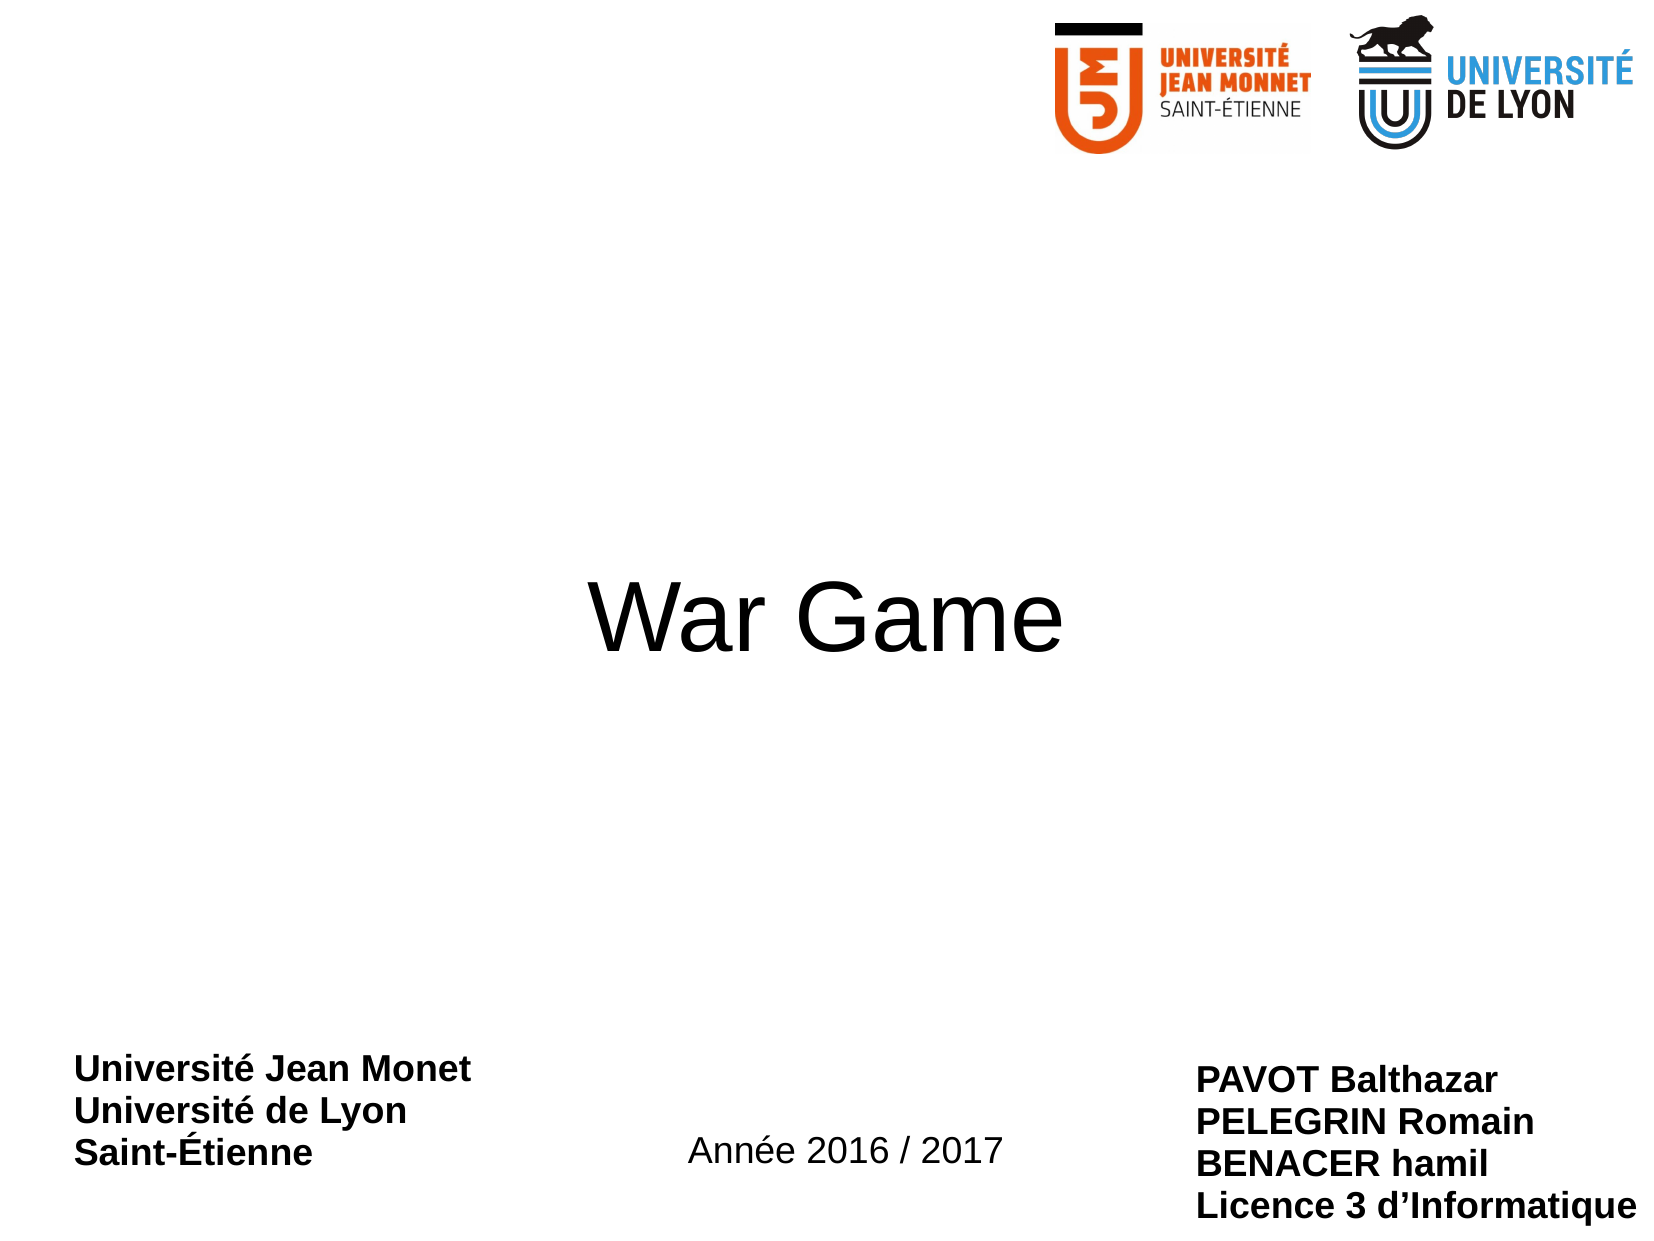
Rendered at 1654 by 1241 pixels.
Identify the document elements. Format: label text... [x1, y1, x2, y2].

text_box Année 2016 / 2017 [673, 1121, 1019, 1179]
picture [1055, 23, 1311, 154]
text_box PAVOT Balthazar PELEGRIN Romain BENACER hamil Licence 3 d’Informatique [1181, 1051, 1654, 1234]
picture [1346, 11, 1635, 154]
text_box War Game [82, 224, 1571, 1010]
text_box Université Jean Monet Université de Lyon Saint-Étienne [58, 1040, 487, 1182]
